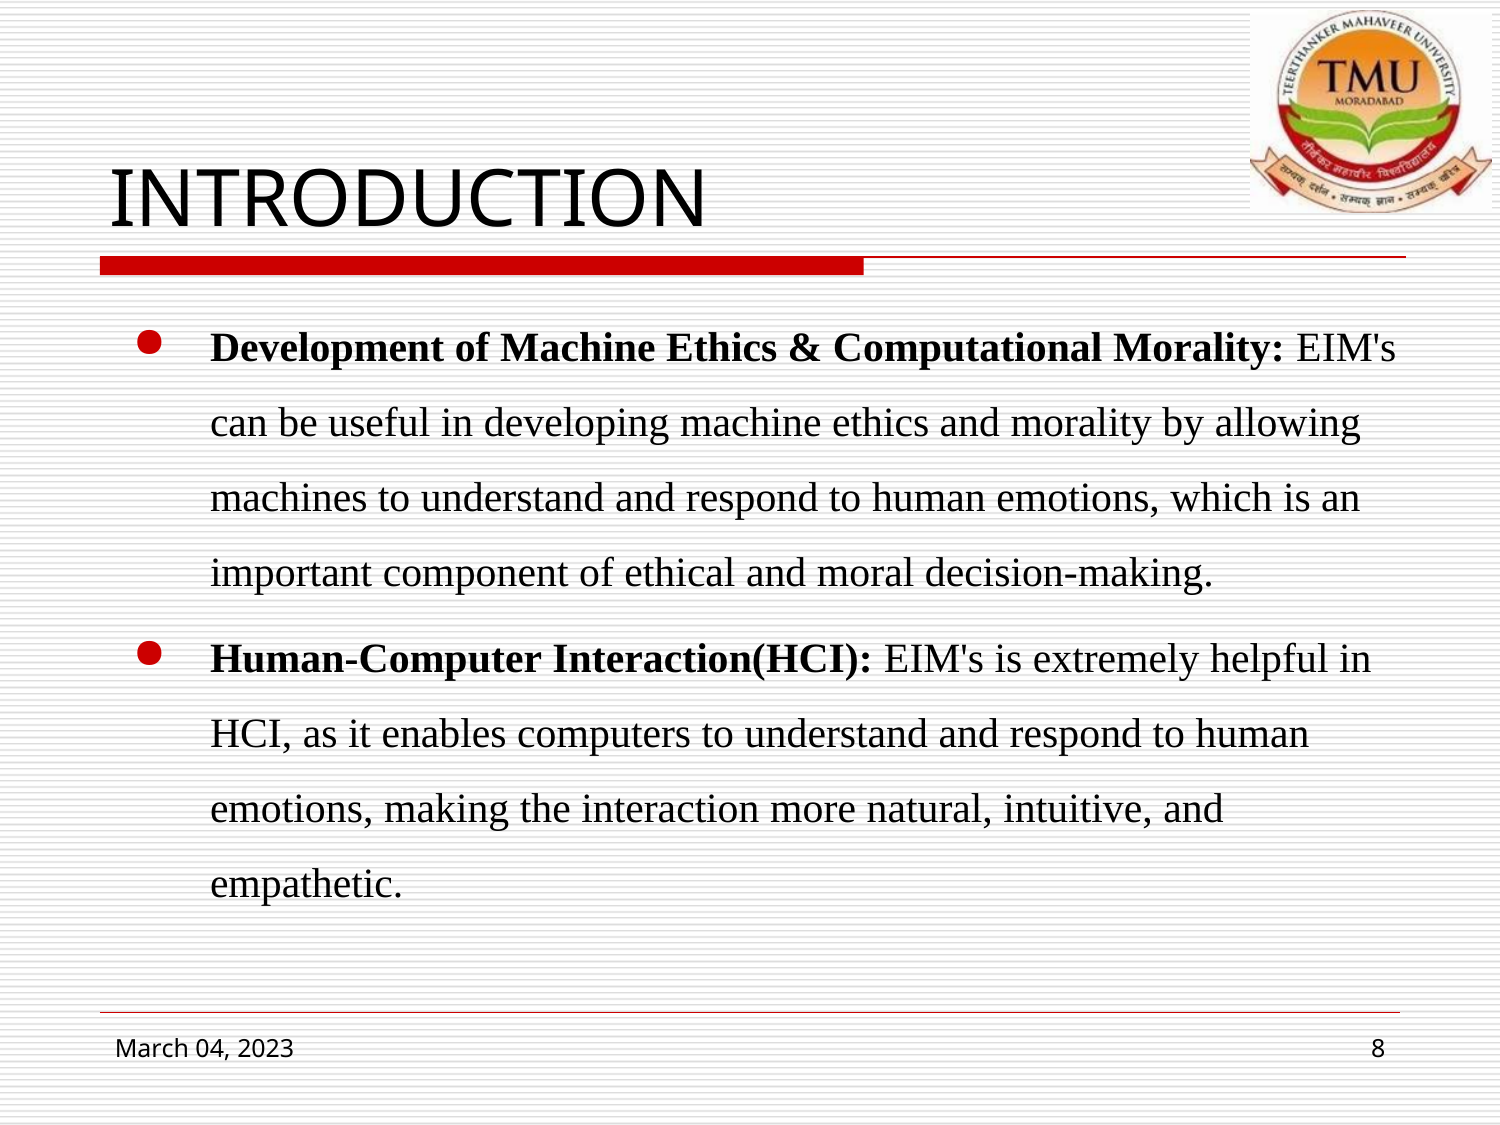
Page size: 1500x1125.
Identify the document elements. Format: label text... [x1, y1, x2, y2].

list Development of Machine Ethics & Computational Morality: EIM's can be useful in developing machine ethics and morality by allowing machines to understand and respond to human emotions, which is an important component of ethical and moral decision-making. Human-Computer Interaction(HCI): EIM's is extremely helpful in HCI, as it enables computers to understand and respond to human emotions, making the interaction more natural, intuitive, and empathetic. [117, 287, 1426, 1038]
text_box <number> [1074, 1024, 1401, 1103]
text_box March 04, 2023 [99, 1024, 426, 1103]
title INTRODUCTION [94, 50, 1407, 250]
picture [0, 0, 1500, 1125]
